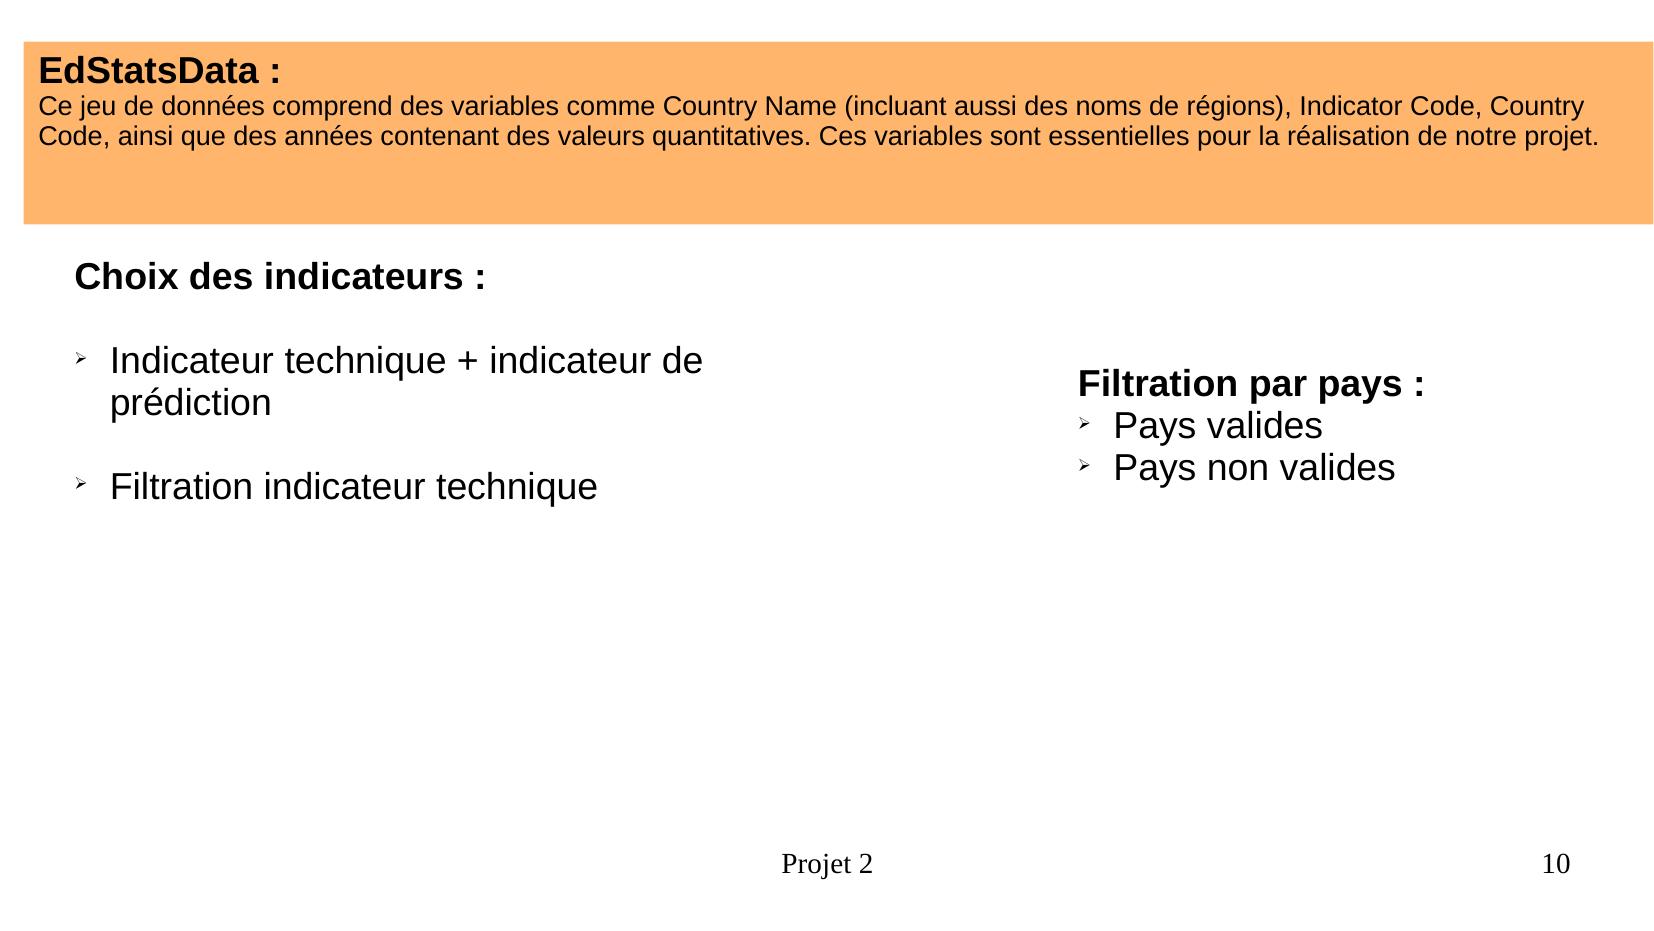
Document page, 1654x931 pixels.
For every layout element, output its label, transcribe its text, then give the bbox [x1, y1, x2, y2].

text_box Filtration par pays : Pays valides Pays non valides [1063, 355, 1441, 497]
text_box Choix des indicateurs : Indicateur technique + indicateur de prédiction Filtration indicateur technique [59, 248, 815, 591]
text_box EdStatsData : Ce jeu de données comprend des variables comme Country Name (incluant aussi des noms de régions), Indicator Code, Country Code, ainsi que des années contenant des valeurs quantitatives. Ces variables sont essentielles pour la réalisation de notre projet. [23, 41, 1654, 225]
